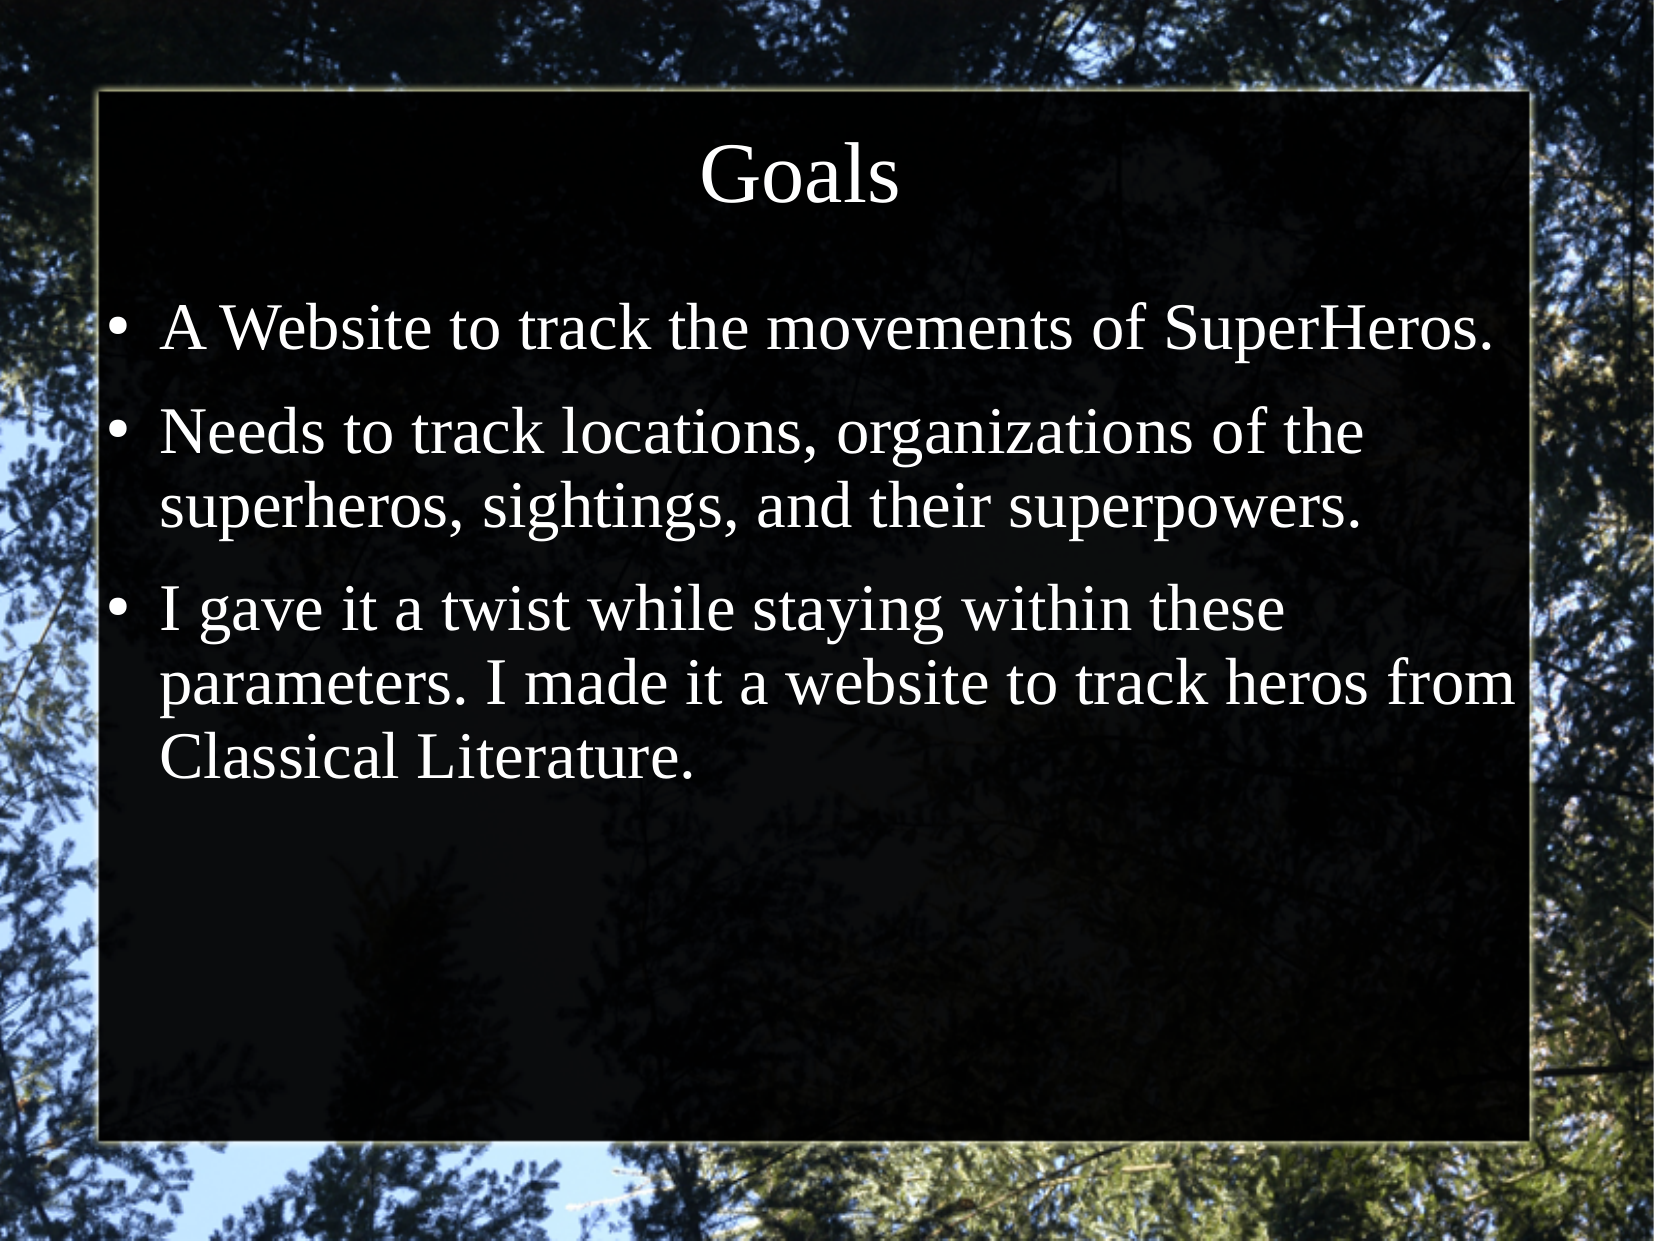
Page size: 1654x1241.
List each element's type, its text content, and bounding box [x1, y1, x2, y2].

picture [0, 0, 1654, 1241]
title Goals [88, 88, 1536, 257]
list A Website to track the movements of SuperHeros. Needs to track locations, organizations of the superheros, sightings, and their superpowers. I gave it a twist while staying within these parameters. I made it a website to track heros from Classical Literature. [88, 290, 1536, 1123]
